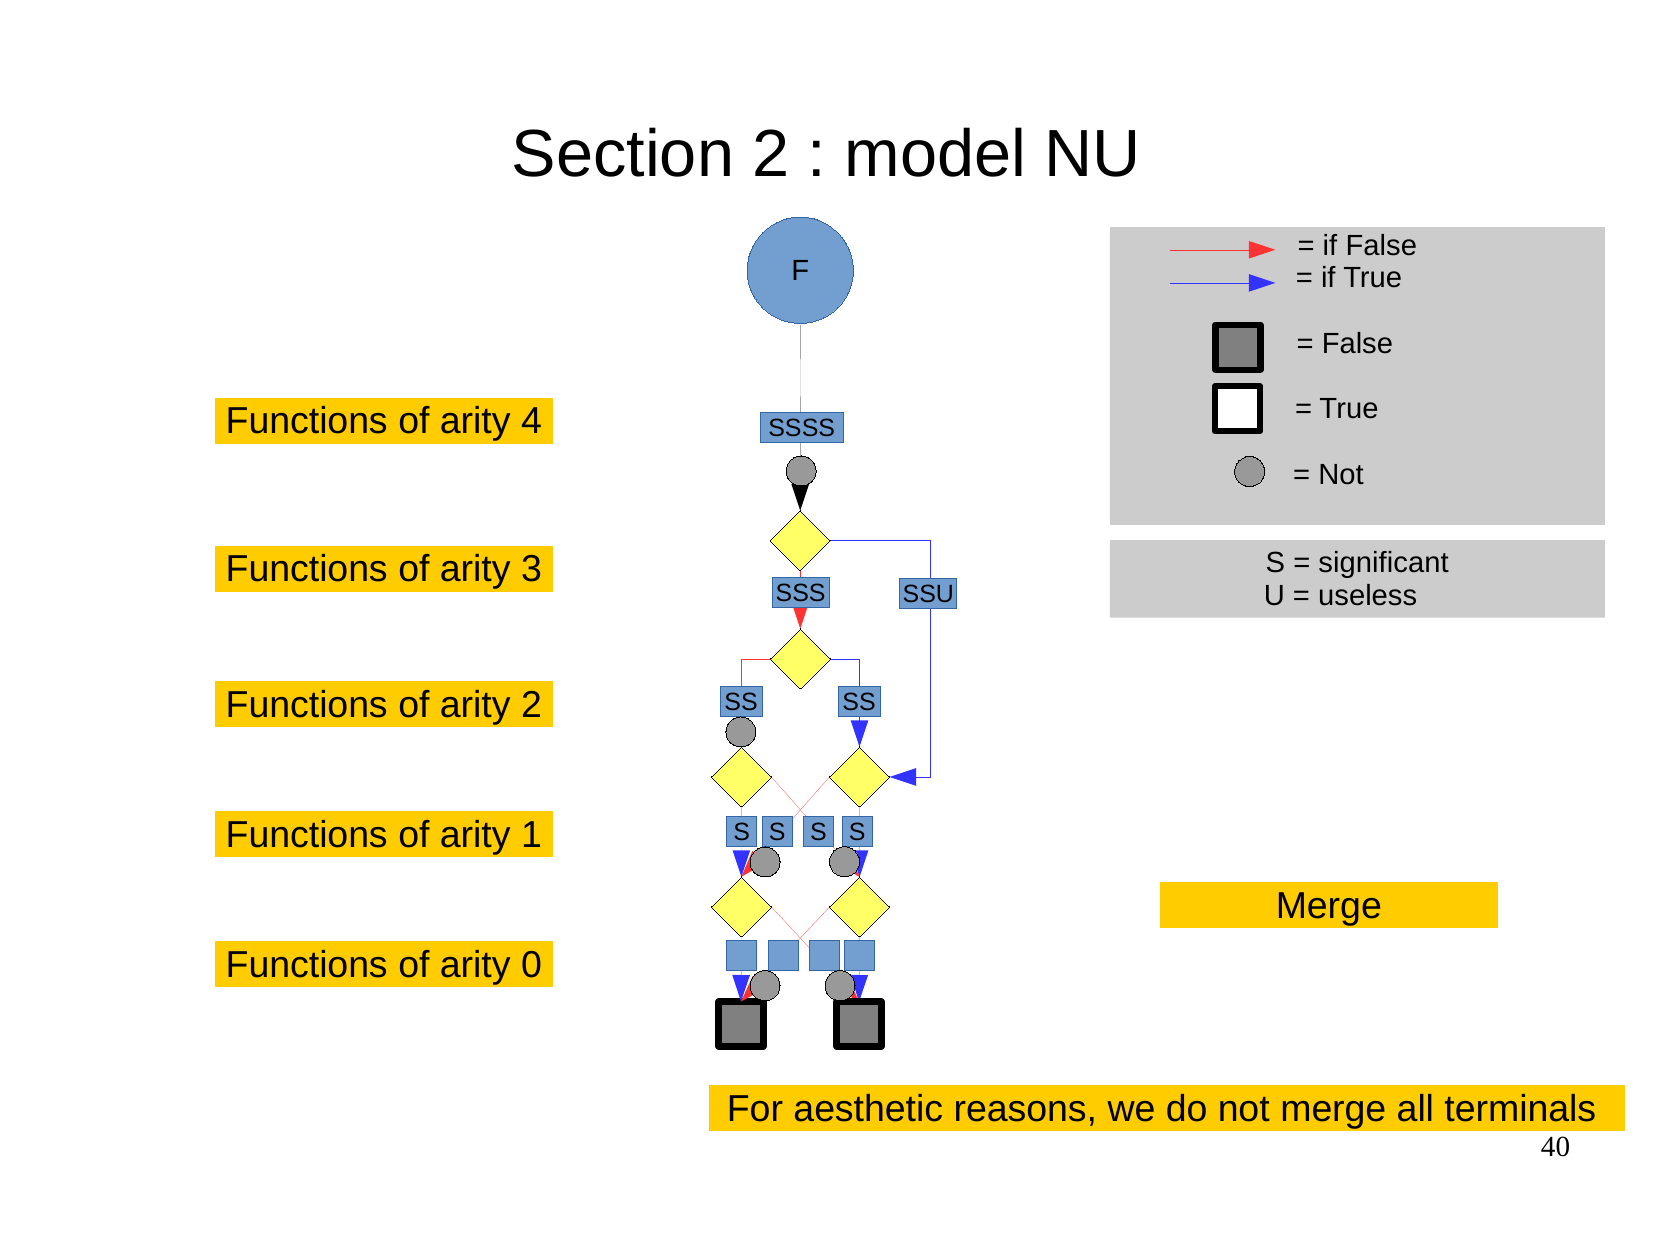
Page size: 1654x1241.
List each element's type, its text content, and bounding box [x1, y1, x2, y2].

text_box [770, 510, 831, 571]
text_box Functions of arity 2 [215, 681, 553, 727]
text_box [829, 746, 890, 807]
text_box Functions of arity 1 [215, 811, 553, 857]
text_box S [726, 816, 757, 847]
text_box S [803, 816, 834, 847]
text_box SSS [772, 577, 830, 608]
text_box For aesthetic reasons, we do not merge all terminals [709, 1085, 1625, 1131]
text_box S [842, 816, 873, 847]
text_box F [747, 257, 854, 324]
text_box SSSS [760, 412, 844, 443]
text_box SS [838, 686, 881, 717]
text_box [829, 876, 890, 937]
text_box Functions of arity 0 [215, 941, 553, 987]
text_box [1234, 456, 1265, 487]
text_box [1215, 386, 1261, 432]
text_box [750, 846, 781, 877]
text_box = if False = if True = False = True = Not [1109, 227, 1605, 525]
text_box Functions of arity 4 [215, 398, 553, 444]
text_box [770, 628, 831, 689]
text_box [726, 940, 757, 971]
text_box [711, 716, 772, 807]
text_box [786, 455, 817, 486]
text_box SSU [899, 578, 957, 609]
title Section 2 : model NU [82, 49, 1571, 257]
text_box [711, 876, 772, 937]
text_box S = significant U = useless [1109, 540, 1605, 618]
text_box [718, 940, 799, 1047]
text_box [809, 940, 882, 1047]
text_box Merge [1160, 882, 1498, 928]
text_box SS [720, 686, 763, 717]
text_box Functions of arity 3 [215, 546, 553, 592]
text_box [1215, 324, 1261, 370]
text_box [829, 846, 860, 877]
text_box S [762, 816, 793, 847]
